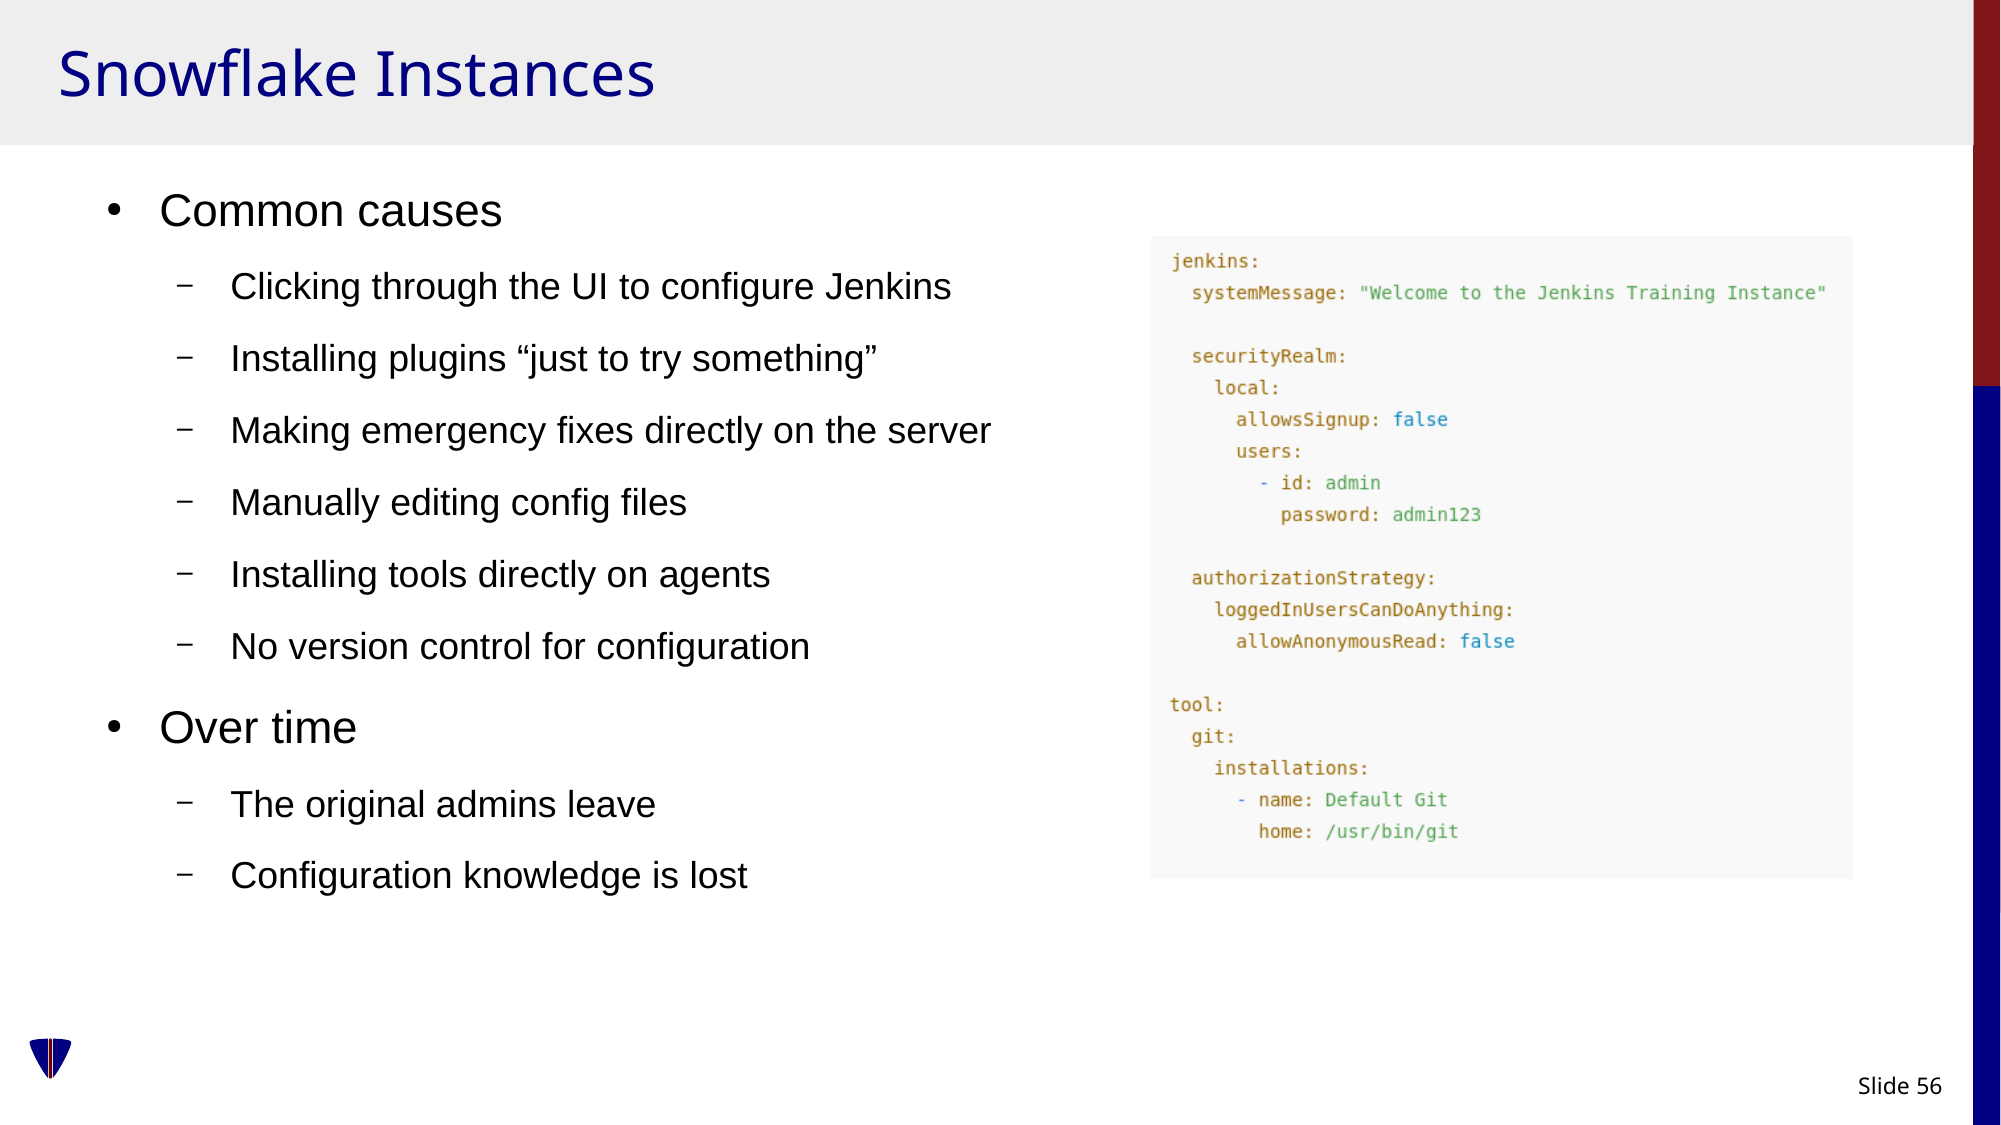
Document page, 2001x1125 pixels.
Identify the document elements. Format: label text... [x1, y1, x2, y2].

picture [1151, 236, 1853, 879]
title Snowflake Instances [0, 0, 1974, 146]
list Common causes Clicking through the UI to configure Jenkins Installing plugins “just to try something” Making emergency fixes directly on the server Manually editing config files Installing tools directly on agents No version control for configuration Over time The original admins leave Configuration knowledge is lost [88, 177, 1123, 1034]
